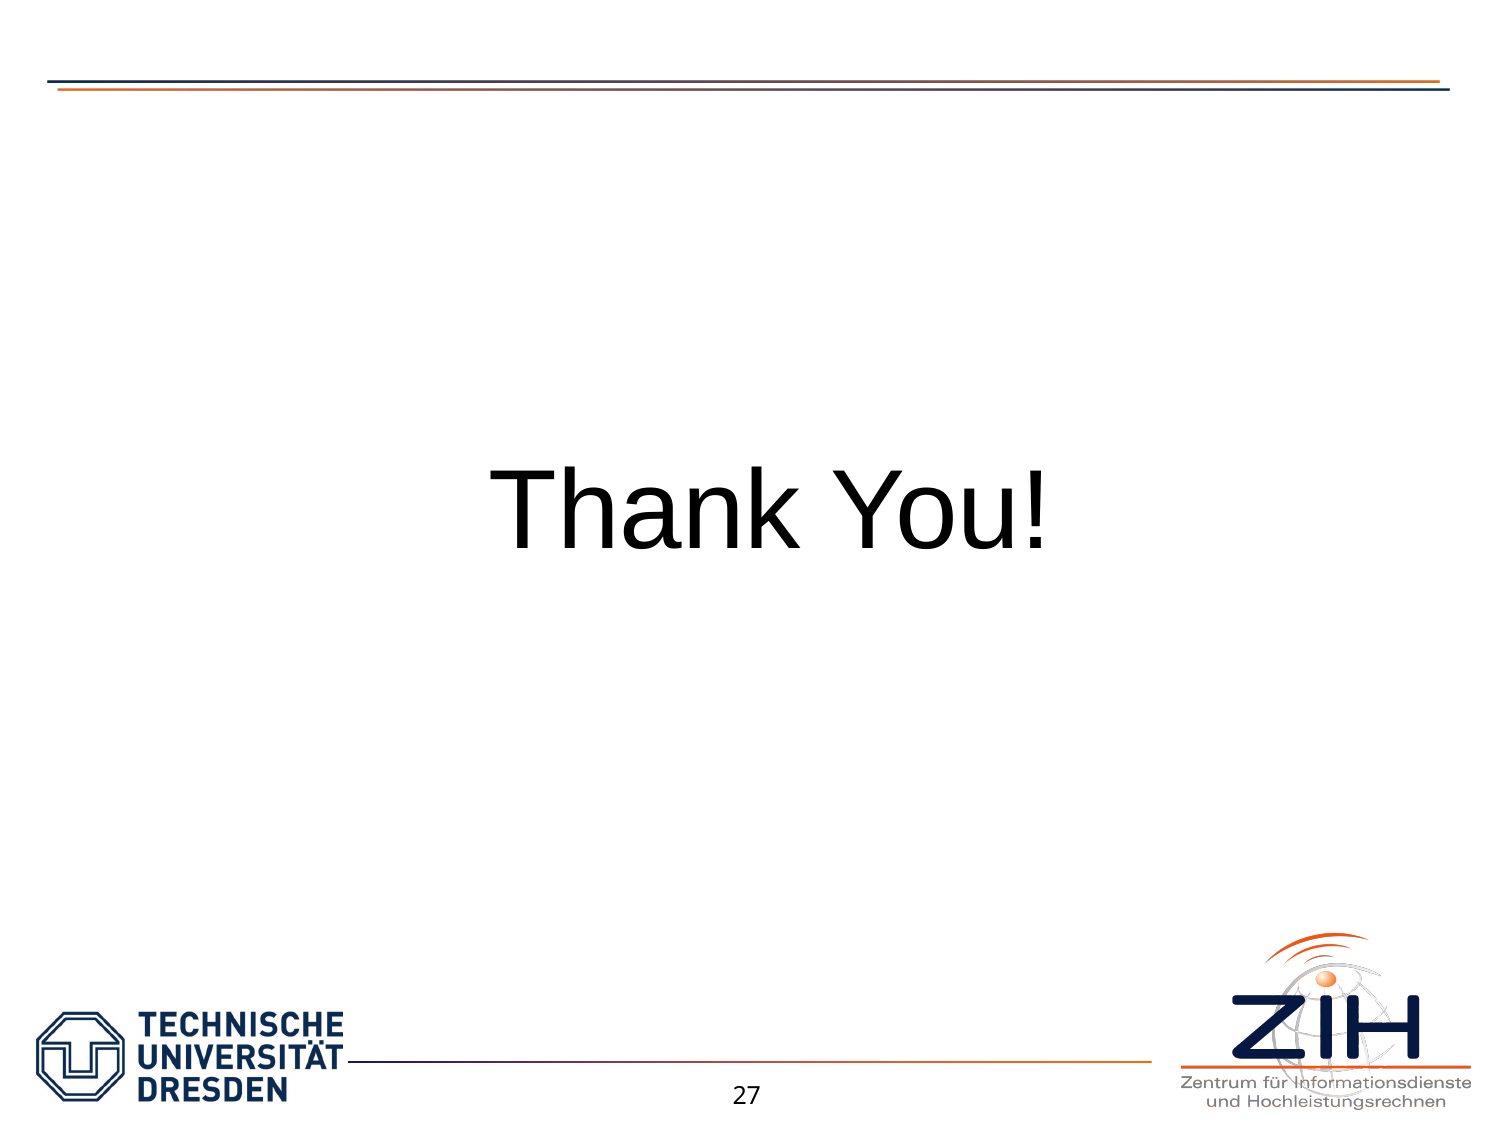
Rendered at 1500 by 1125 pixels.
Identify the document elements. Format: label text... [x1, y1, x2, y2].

subtitle Thank You! [29, 118, 1471, 901]
picture [1181, 933, 1471, 1110]
picture [47, 80, 1450, 91]
picture [35, 1011, 343, 1102]
